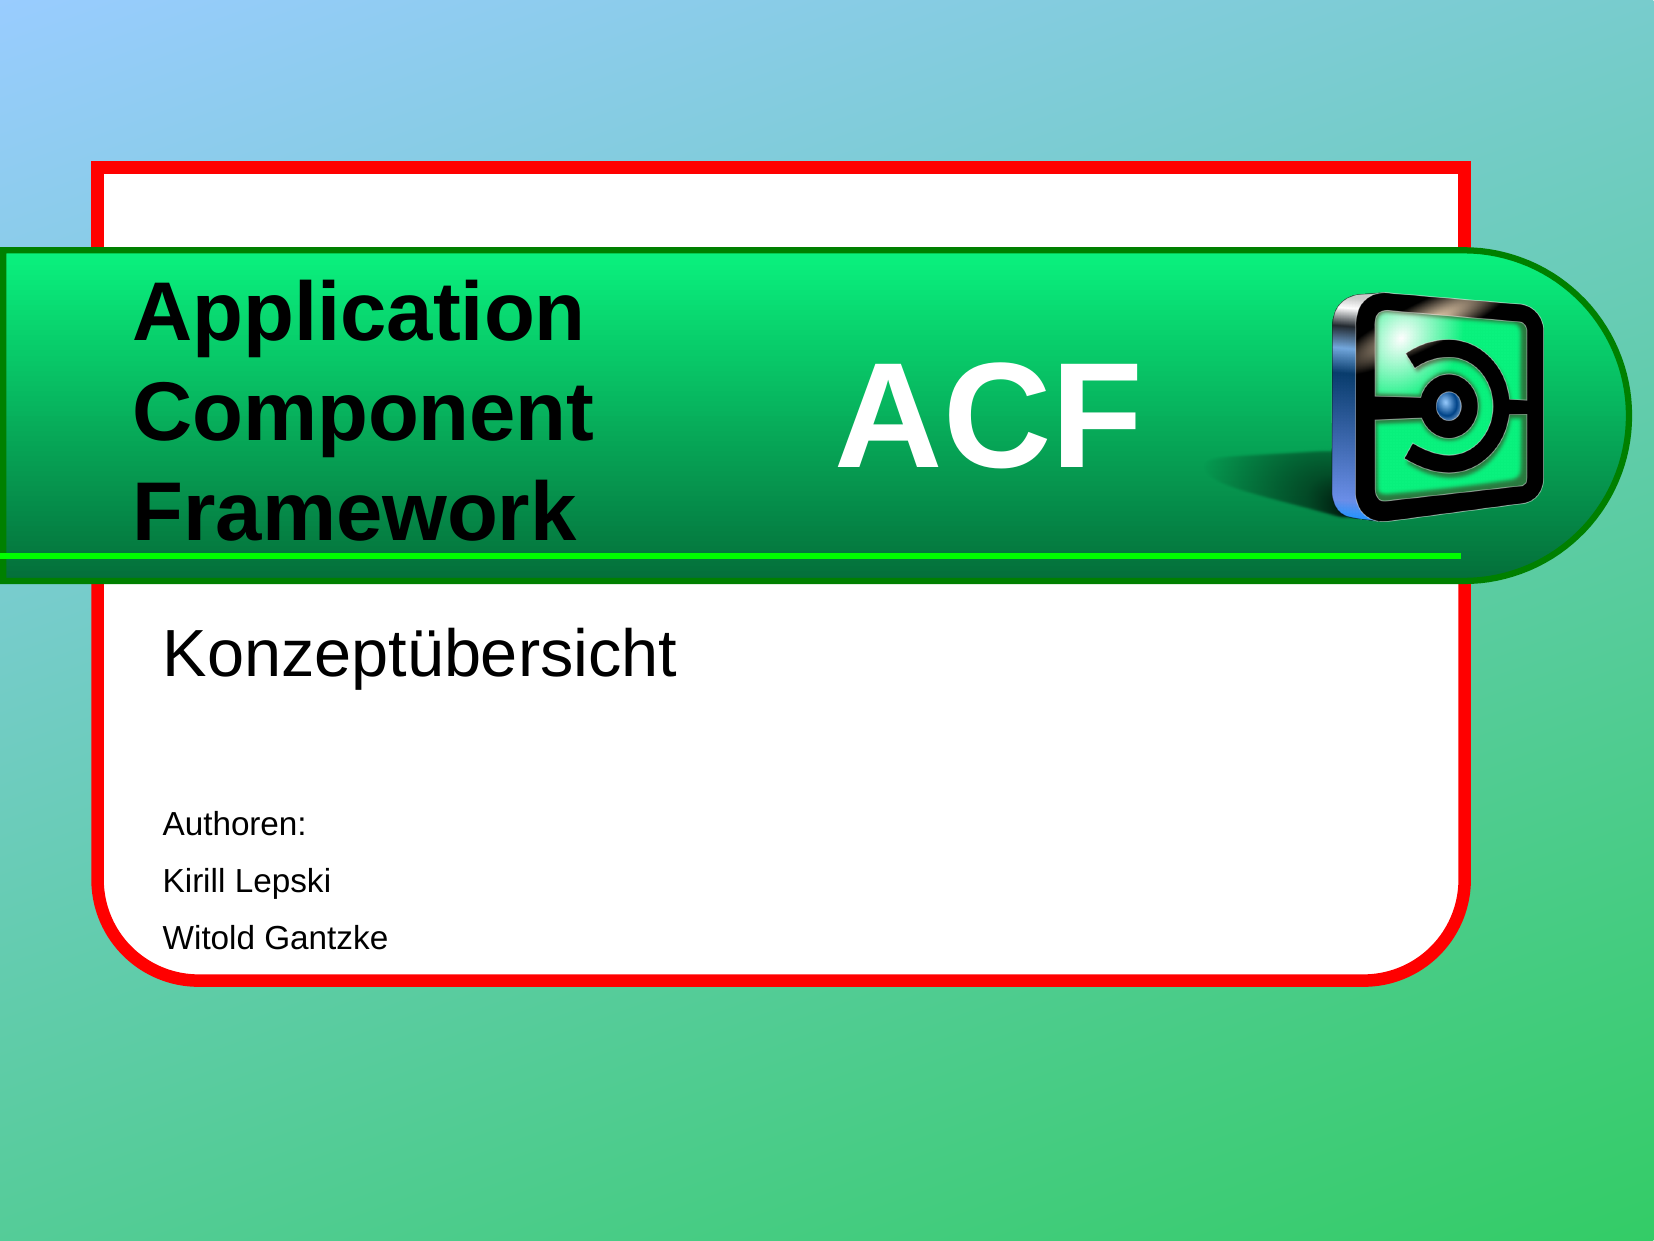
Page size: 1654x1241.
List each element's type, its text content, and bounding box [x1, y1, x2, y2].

title ACF [708, 265, 1270, 549]
subtitle Konzeptübersicht Authoren: Kirill Lepski Witold Gantzke [162, 609, 1400, 956]
picture [1270, 292, 1544, 522]
title Application Component Framework [118, 249, 680, 566]
